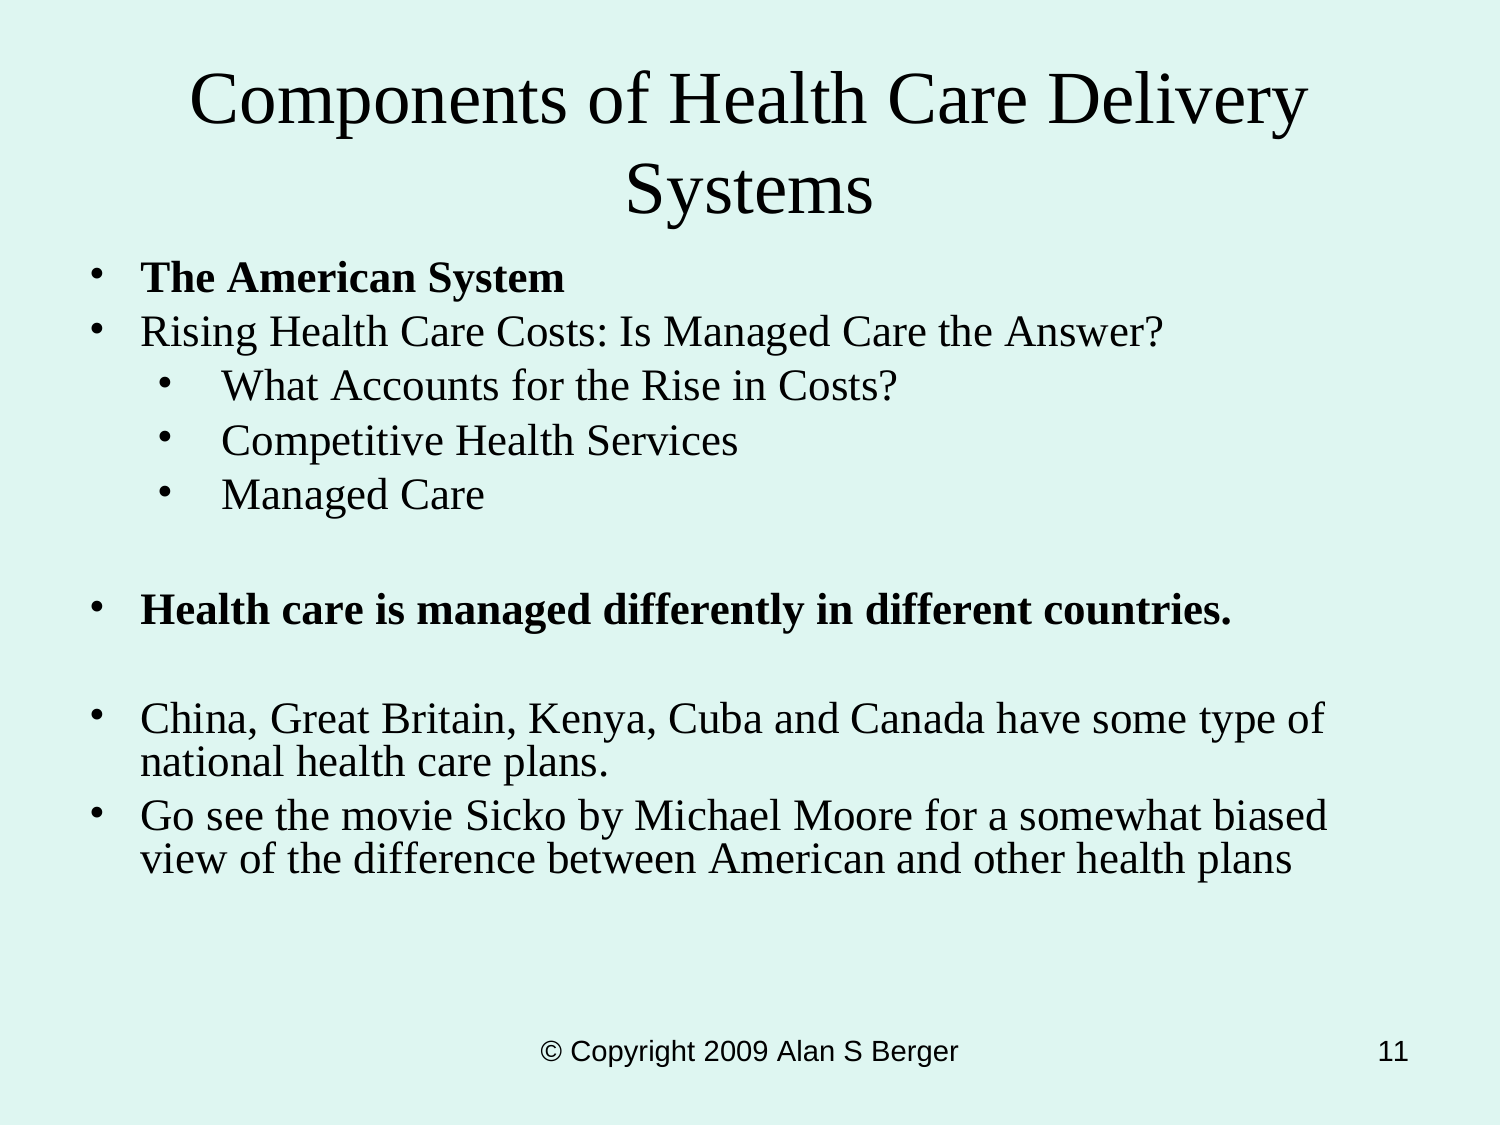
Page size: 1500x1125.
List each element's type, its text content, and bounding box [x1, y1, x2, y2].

list The American System Rising Health Care Costs: Is Managed Care the Answer? What Accounts for the Rise in Costs? Competitive Health Services Managed Care Health care is managed differently in different countries. China, Great Britain, Kenya, Cuba and Canada have some type of national health care plans. Go see the movie Sicko by Michael Moore for a somewhat biased view of the difference between American and other health plans [75, 249, 1438, 1013]
title Components of Health Care Delivery Systems [75, 45, 1426, 233]
